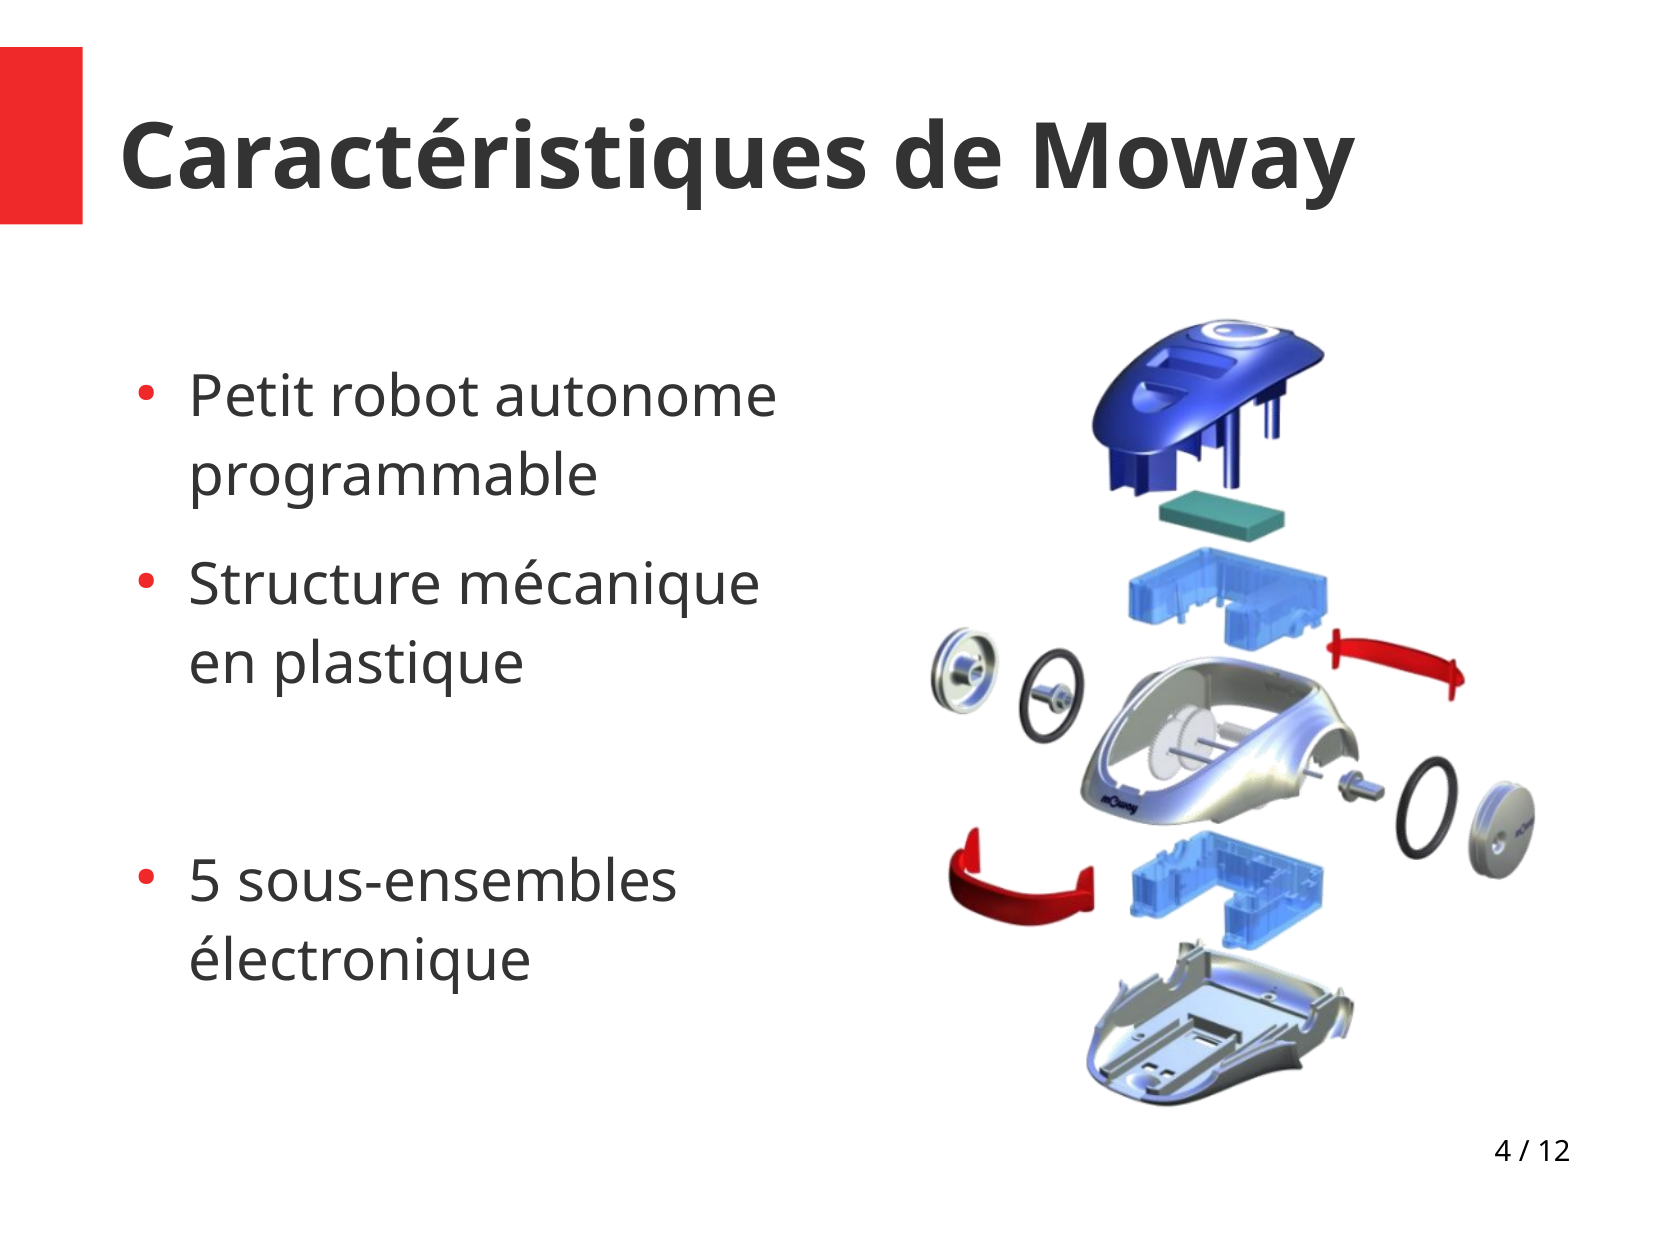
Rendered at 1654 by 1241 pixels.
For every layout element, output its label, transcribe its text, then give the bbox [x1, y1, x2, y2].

list Petit robot autonome programmable Structure mécanique en plastique 5 sous-ensembles électronique [118, 354, 810, 1074]
title Caractéristiques de Moway [118, 49, 1571, 257]
picture [902, 312, 1548, 1123]
